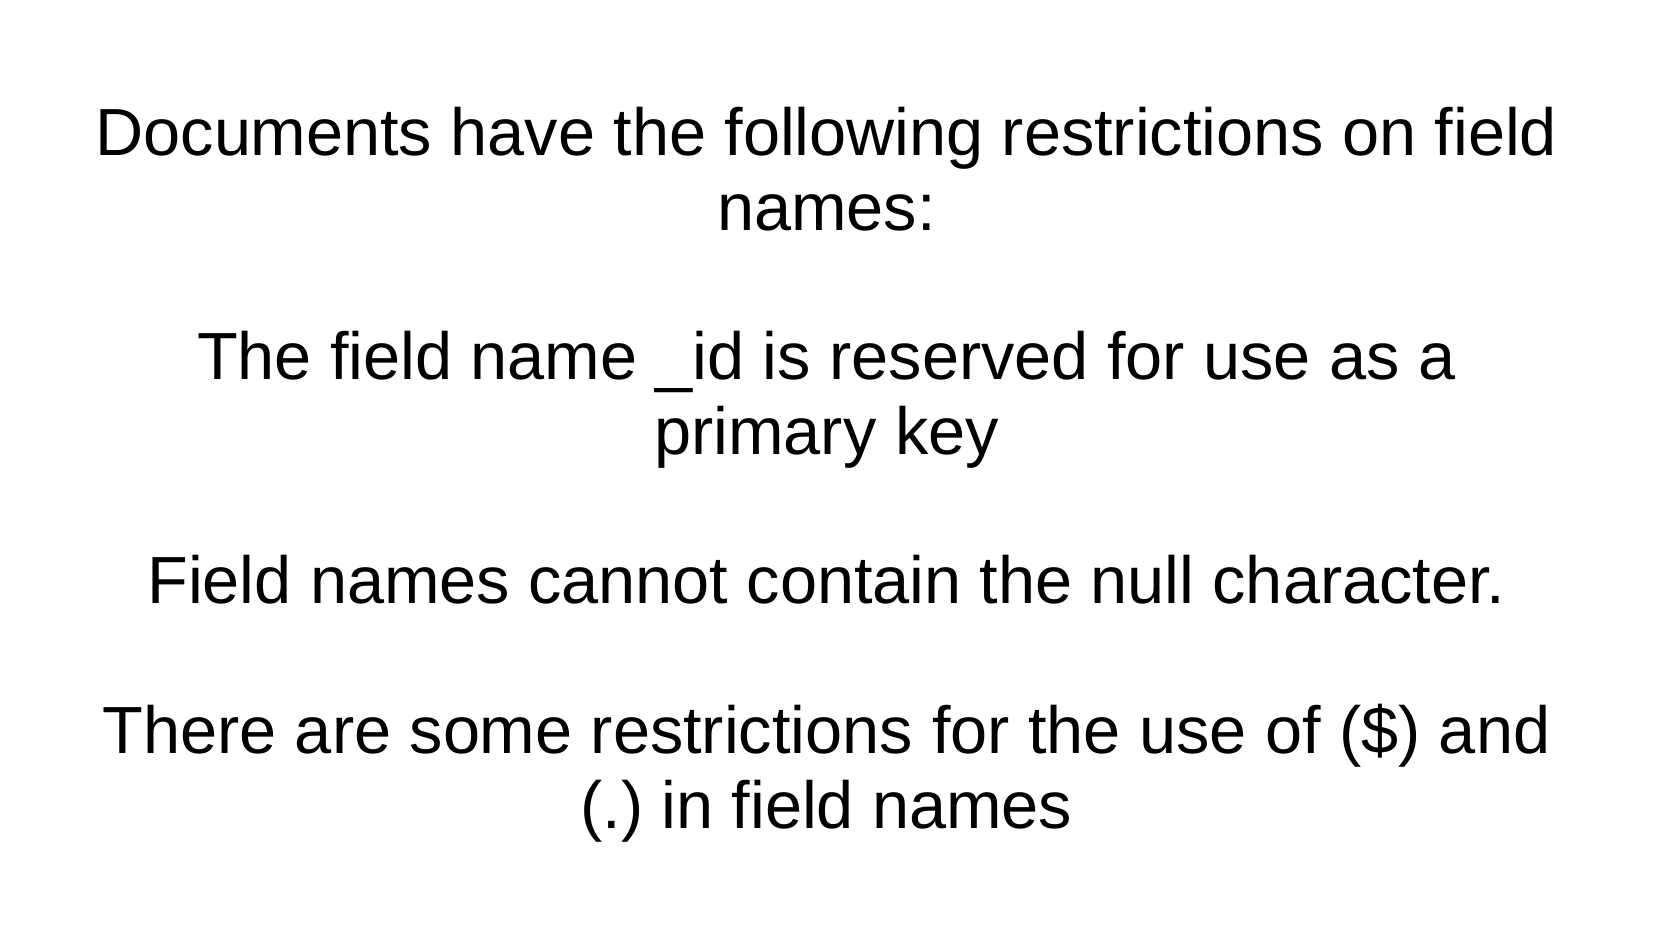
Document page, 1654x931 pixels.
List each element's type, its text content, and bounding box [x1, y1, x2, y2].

subtitle Documents have the following restrictions on field names: The field name _id is reserved for use as a primary key Field names cannot contain the null character. There are some restrictions for the use of ($) and (.) in field names [82, 75, 1571, 863]
